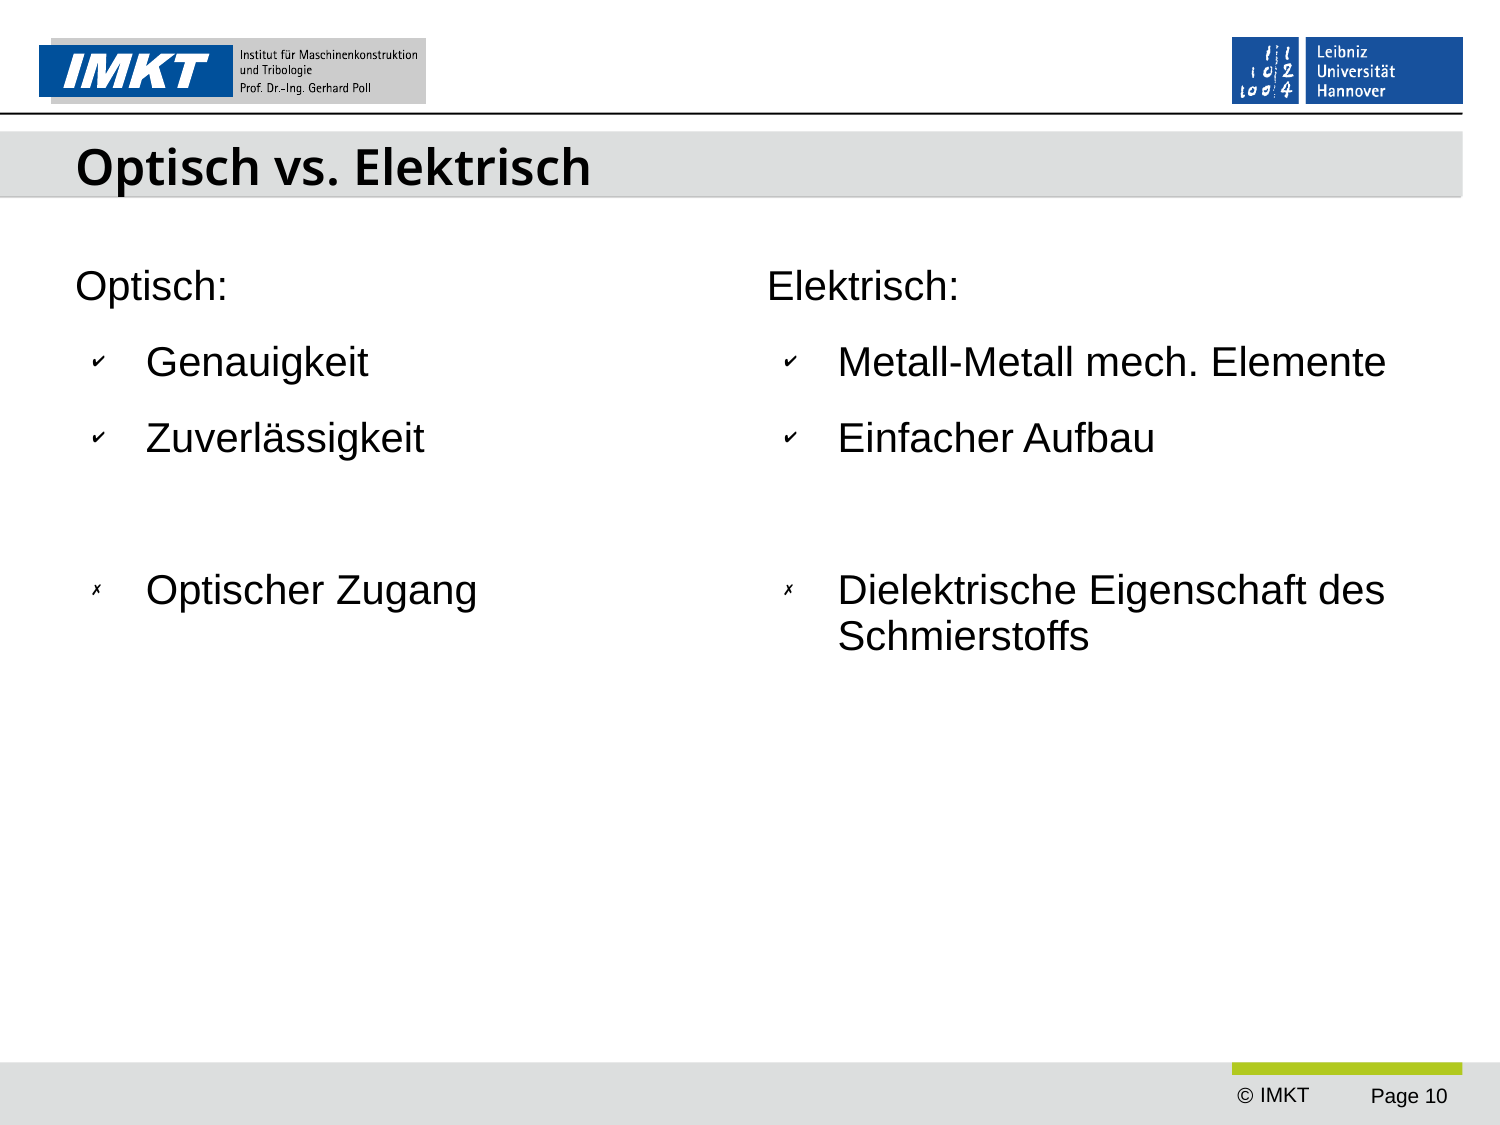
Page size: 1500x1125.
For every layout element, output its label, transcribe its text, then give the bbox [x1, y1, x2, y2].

list Optisch: Genauigkeit Zuverlässigkeit Optischer Zugang [75, 262, 734, 1005]
title Optisch vs. Elektrisch [75, 121, 1463, 211]
picture [1232, 37, 1463, 104]
list Elektrisch: Metall-Metall mech. Elemente Einfacher Aufbau Dielektrische Eigenschaft des Schmierstoffs [766, 262, 1426, 1005]
